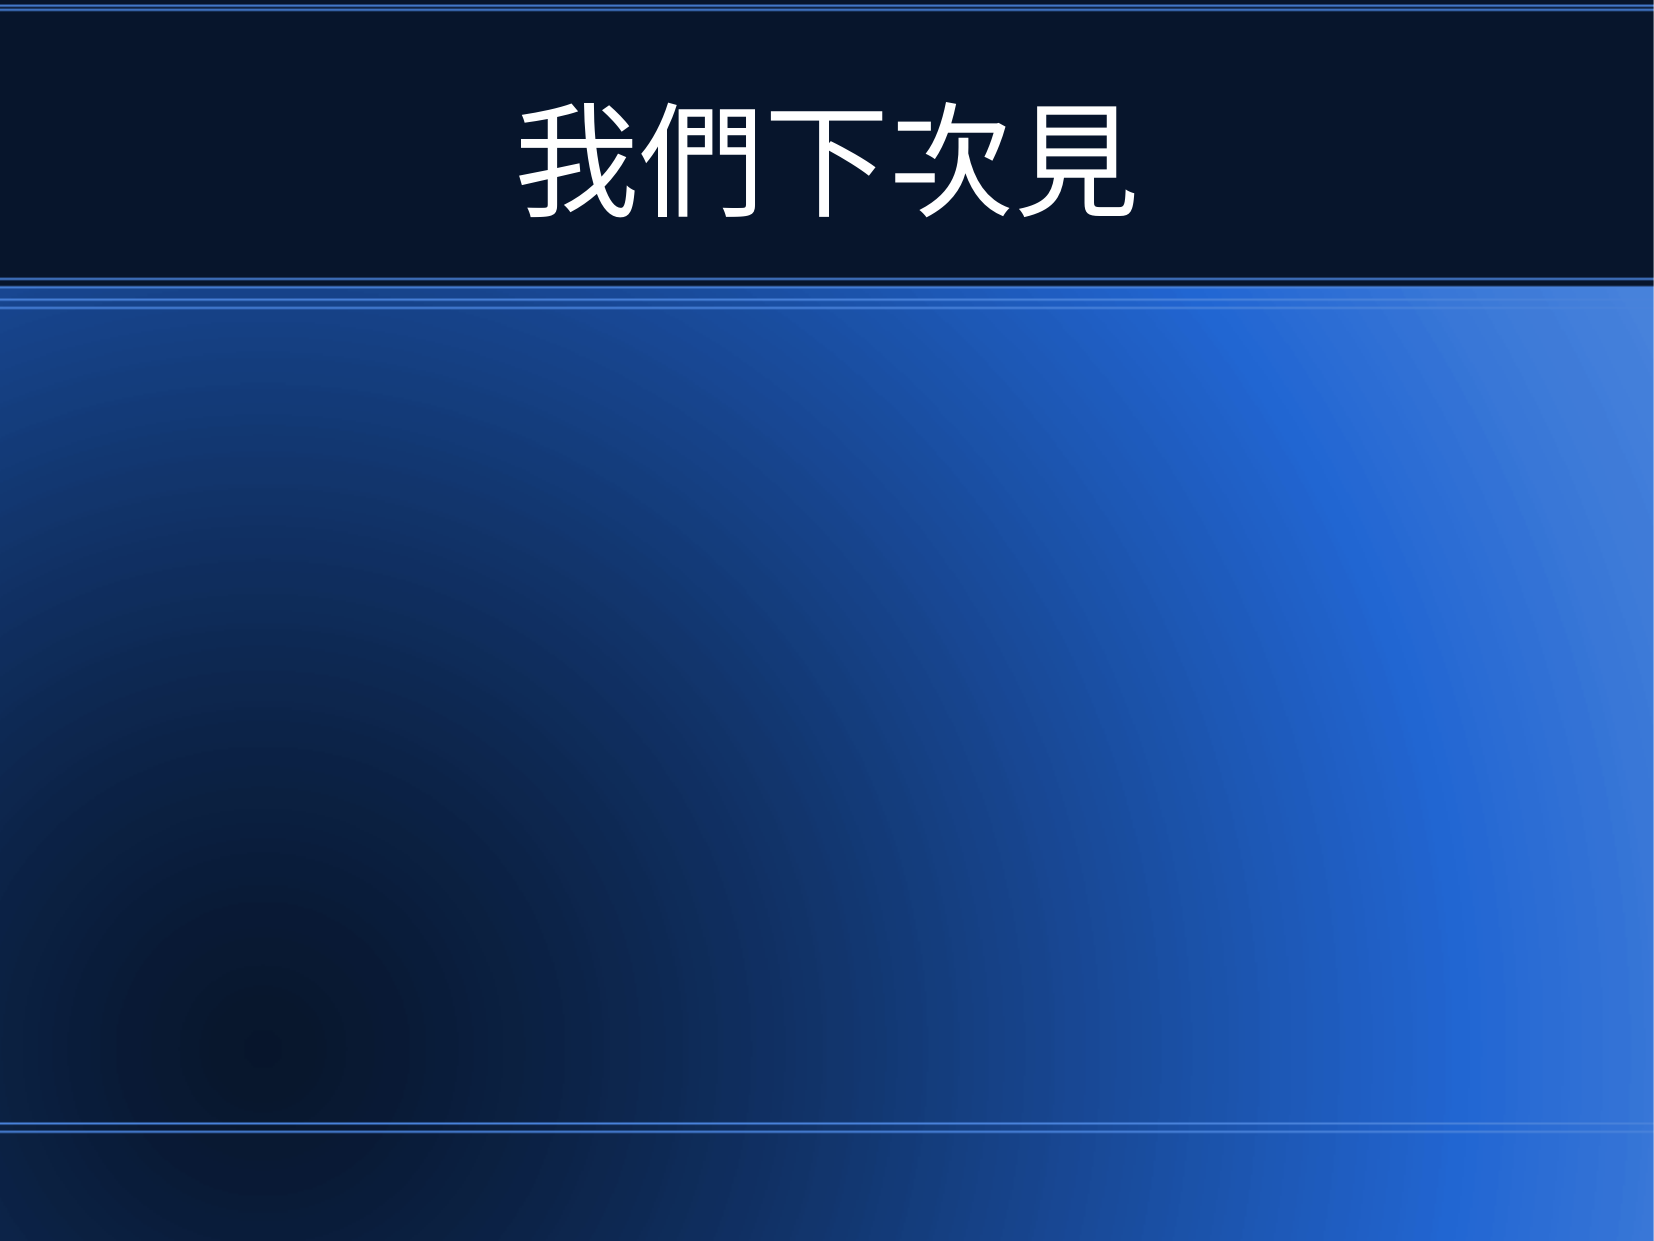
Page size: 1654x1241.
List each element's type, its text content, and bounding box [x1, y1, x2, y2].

title 我們下次見 [82, 49, 1571, 257]
picture [0, 0, 1654, 1241]
